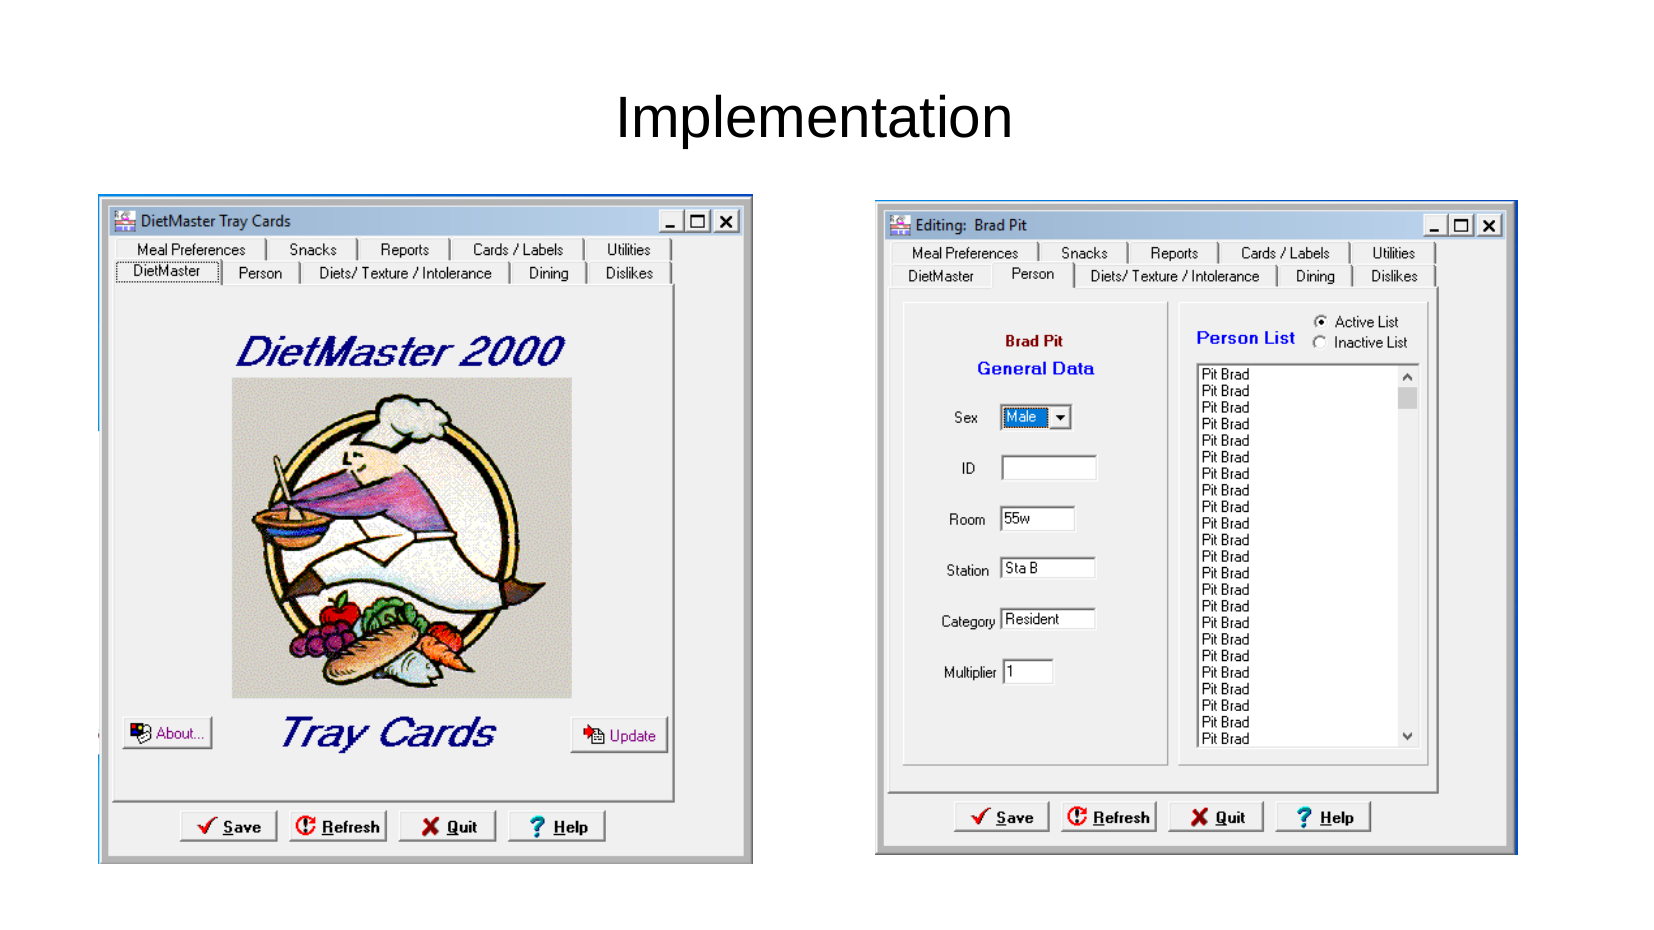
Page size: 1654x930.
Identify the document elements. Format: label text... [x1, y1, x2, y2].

picture [875, 200, 1518, 856]
text_box Implementation [600, 77, 1036, 158]
picture [98, 195, 753, 864]
